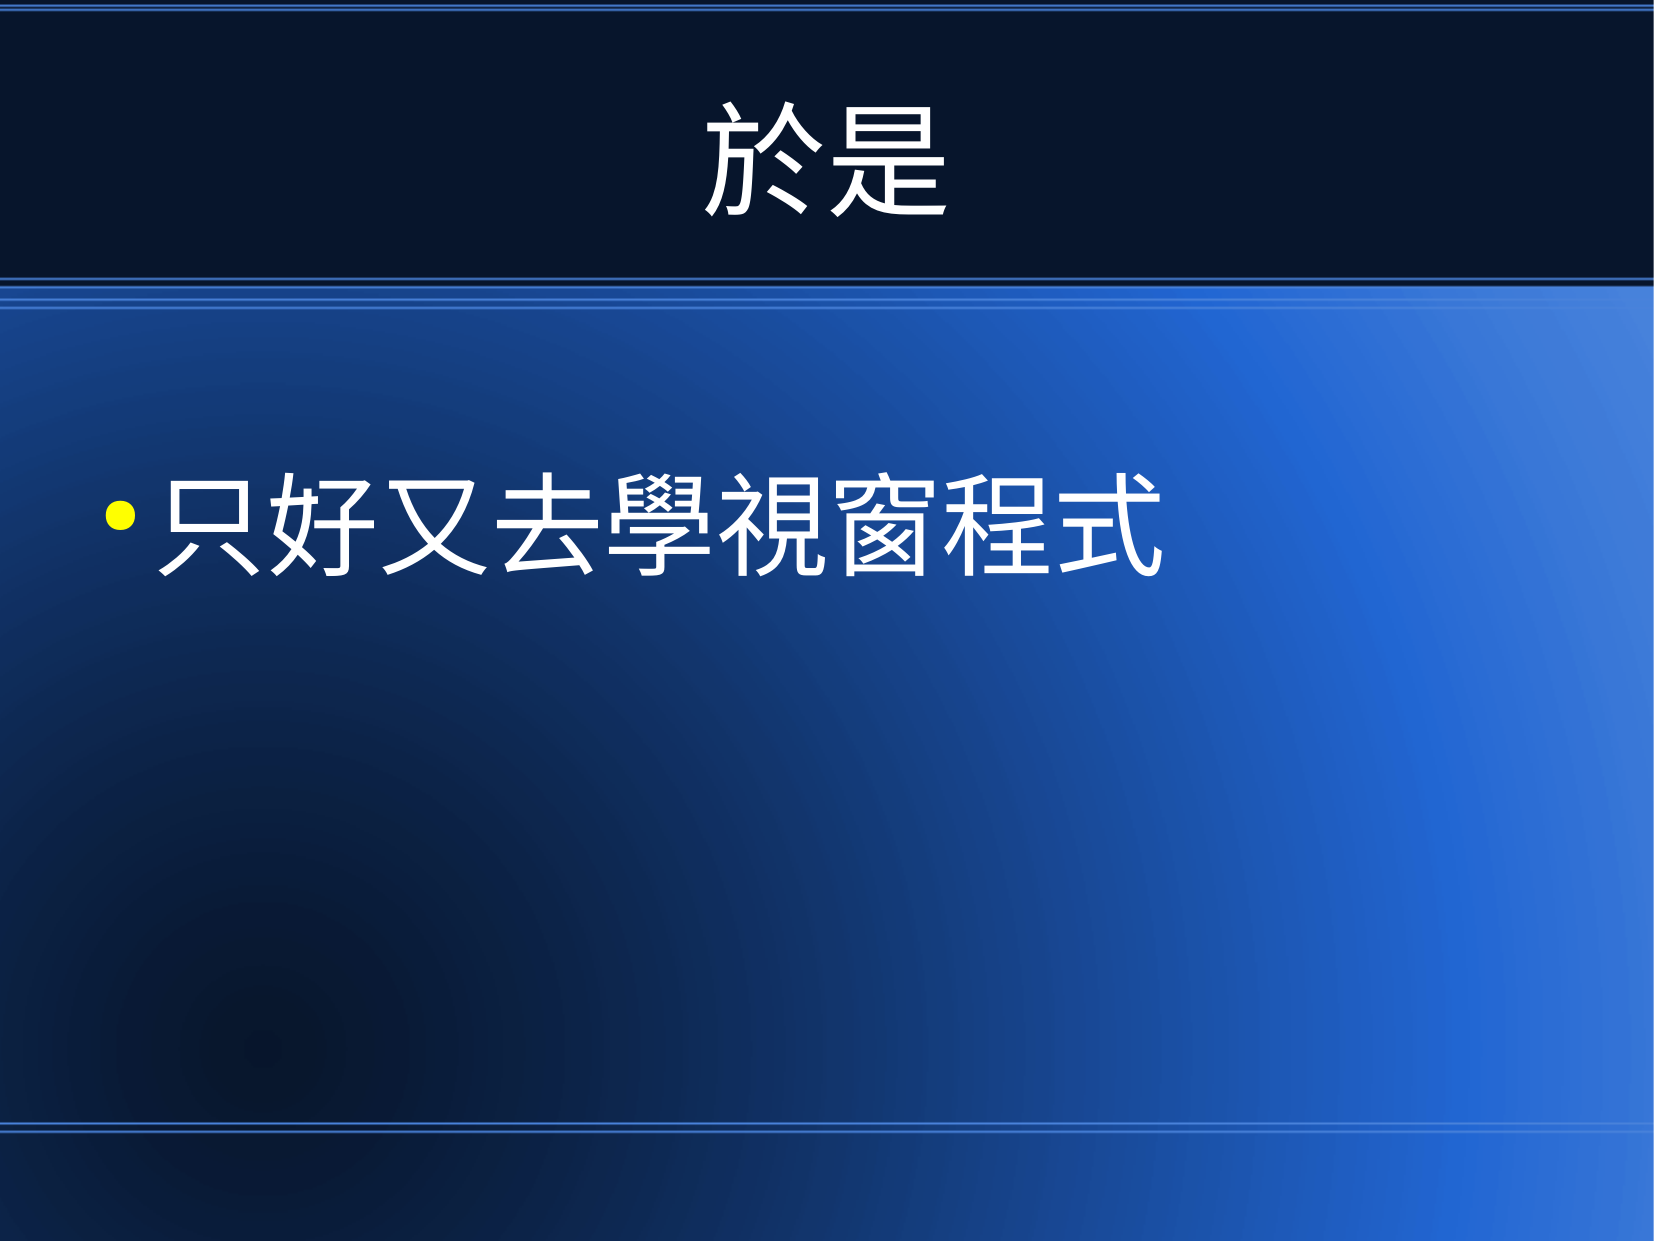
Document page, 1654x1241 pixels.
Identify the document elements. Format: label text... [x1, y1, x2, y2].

title 於是 [82, 49, 1571, 257]
list 只好又去學視窗程式 [82, 355, 1571, 1241]
picture [0, 0, 1654, 1241]
